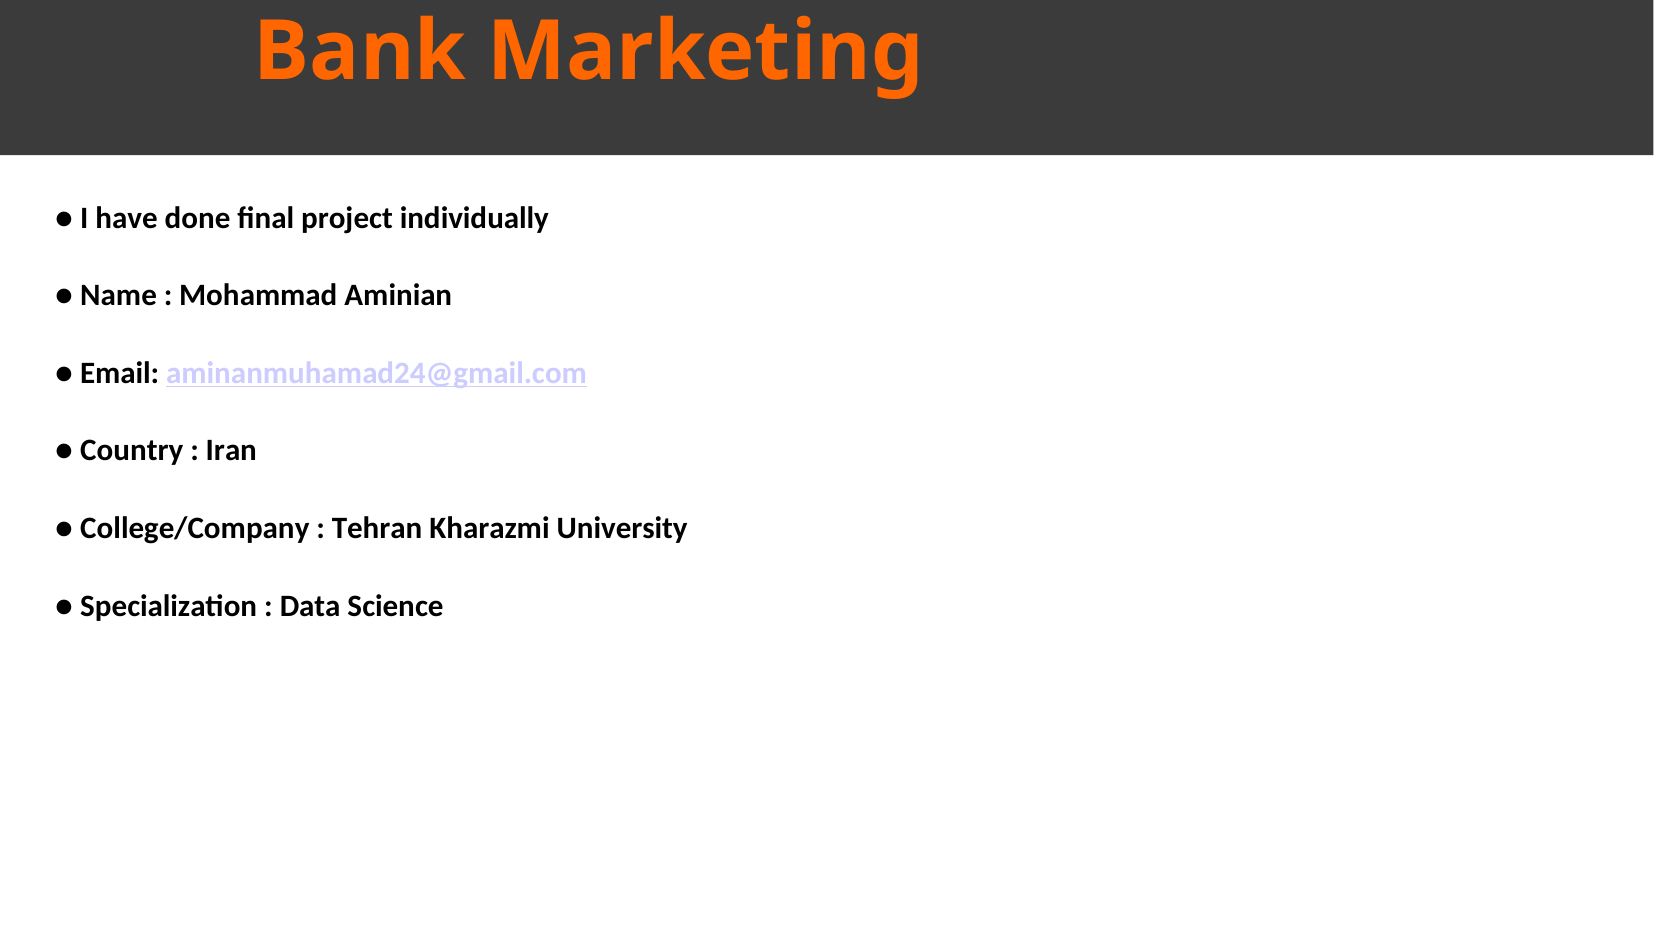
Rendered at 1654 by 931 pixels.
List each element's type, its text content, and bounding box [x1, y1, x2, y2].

text_box Bank Marketing [0, 0, 1654, 156]
text_box ● I have done final project individually ● Name : Mohammad Aminian ● Email: aminanmuhamad24@gmail.com ● Country : Iran ● College/Company : Tehran Kharazmi University ● Specialization : Data Science [39, 189, 1427, 807]
